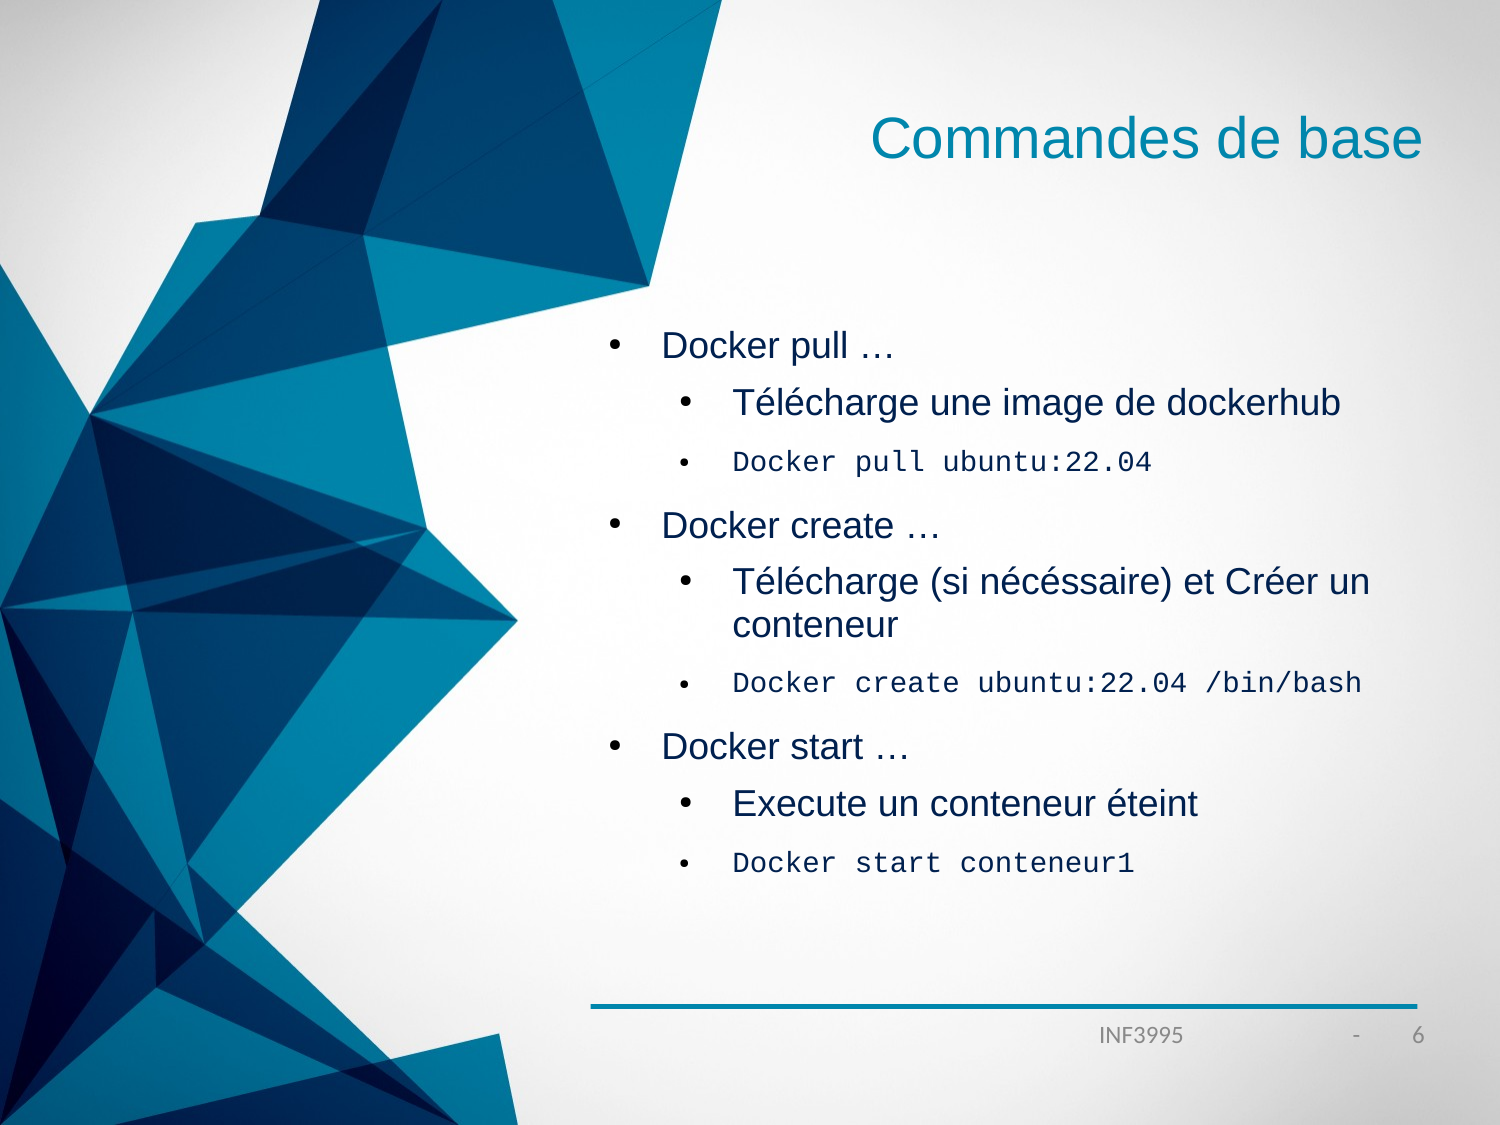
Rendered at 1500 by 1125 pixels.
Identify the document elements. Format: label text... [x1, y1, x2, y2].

picture [0, 0, 1500, 1125]
list Docker pull … Télécharge une image de dockerhub Docker pull ubuntu:22.04 Docker create … Télécharge (si nécéssaire) et Créer un conteneur Docker create ubuntu:22.04 /bin/bash Docker start … Execute un conteneur éteint Docker start conteneur1 [590, 324, 1425, 978]
title Commandes de base [708, 44, 1425, 233]
